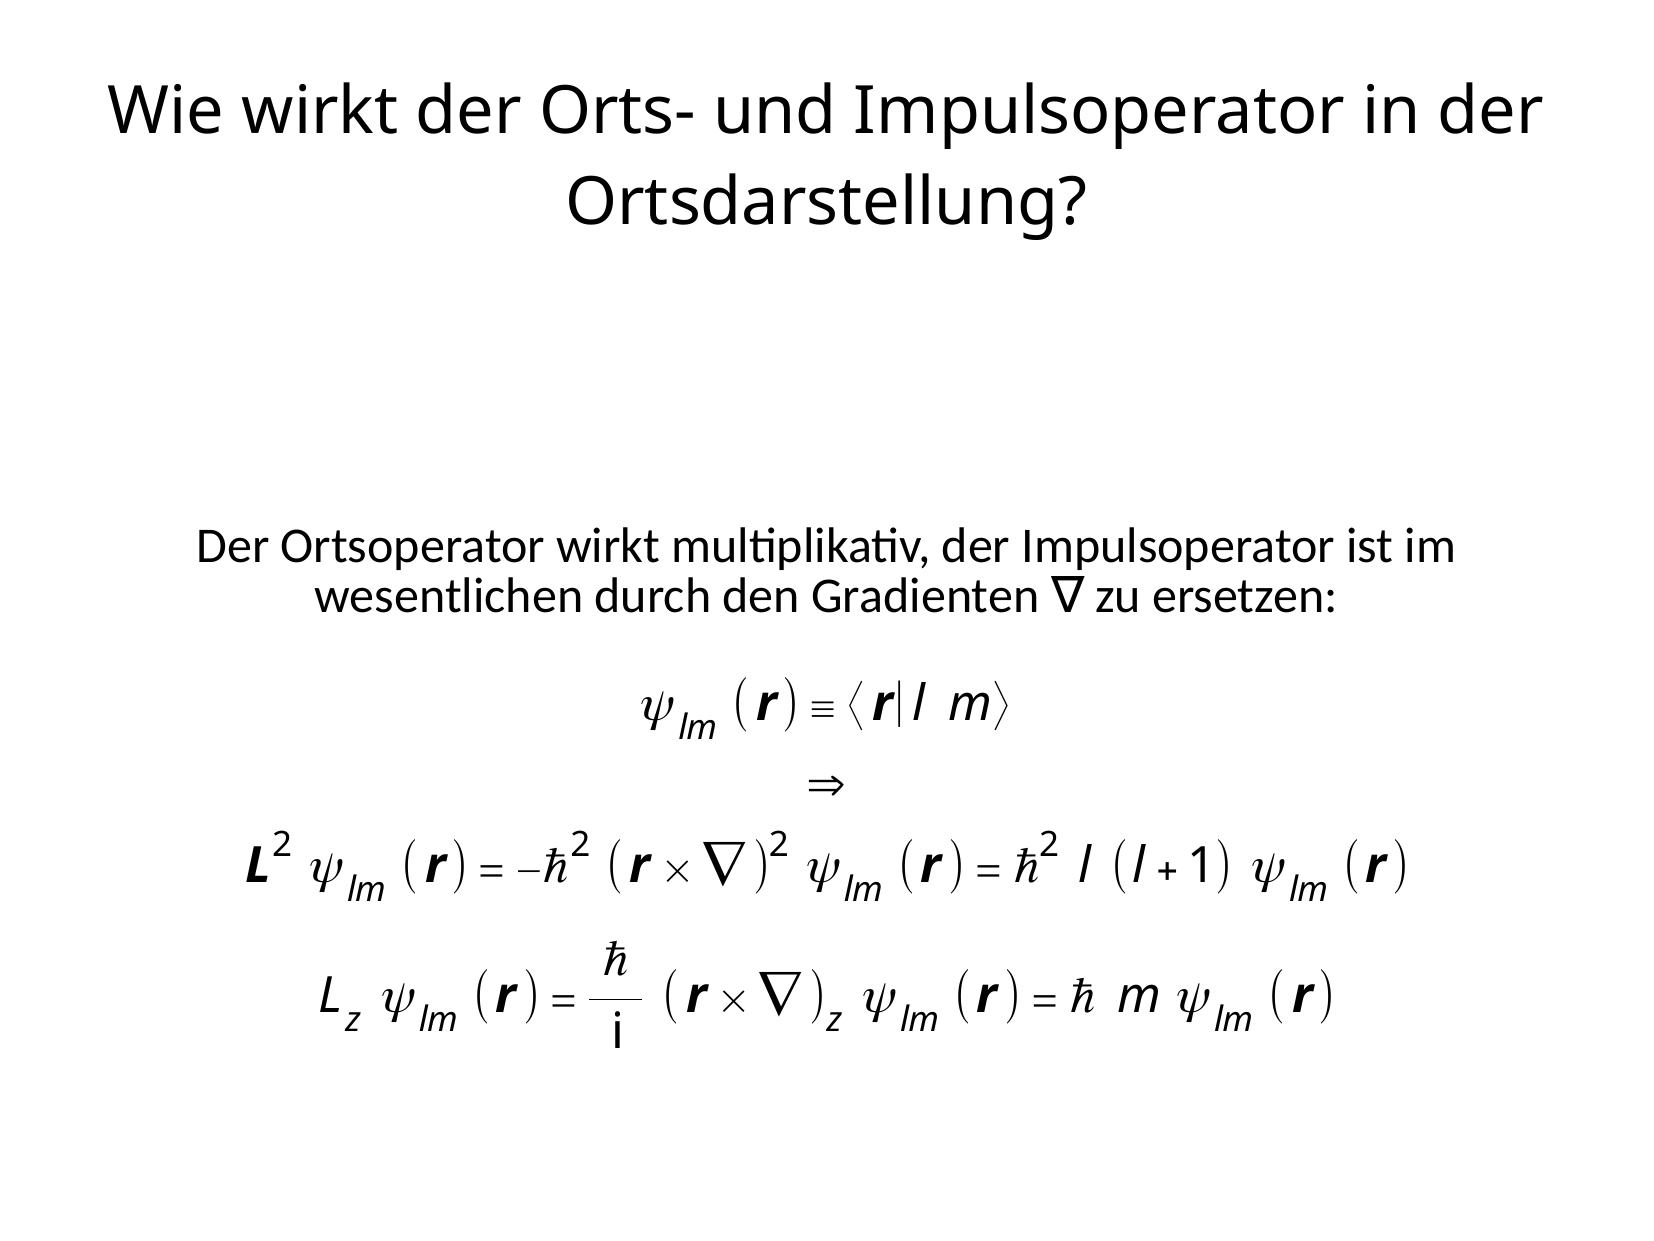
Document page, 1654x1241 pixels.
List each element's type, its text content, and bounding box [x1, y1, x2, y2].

subtitle Der Ortsoperator wirkt multiplikativ, der Impulsoperator ist im wesentlichen durch den Gradienten ∇ zu ersetzen: [82, 290, 1571, 1010]
chart [237, 673, 1416, 1063]
title Wie wirkt der Orts- und Impulsoperator in der Ortsdarstellung? [82, 49, 1571, 257]
